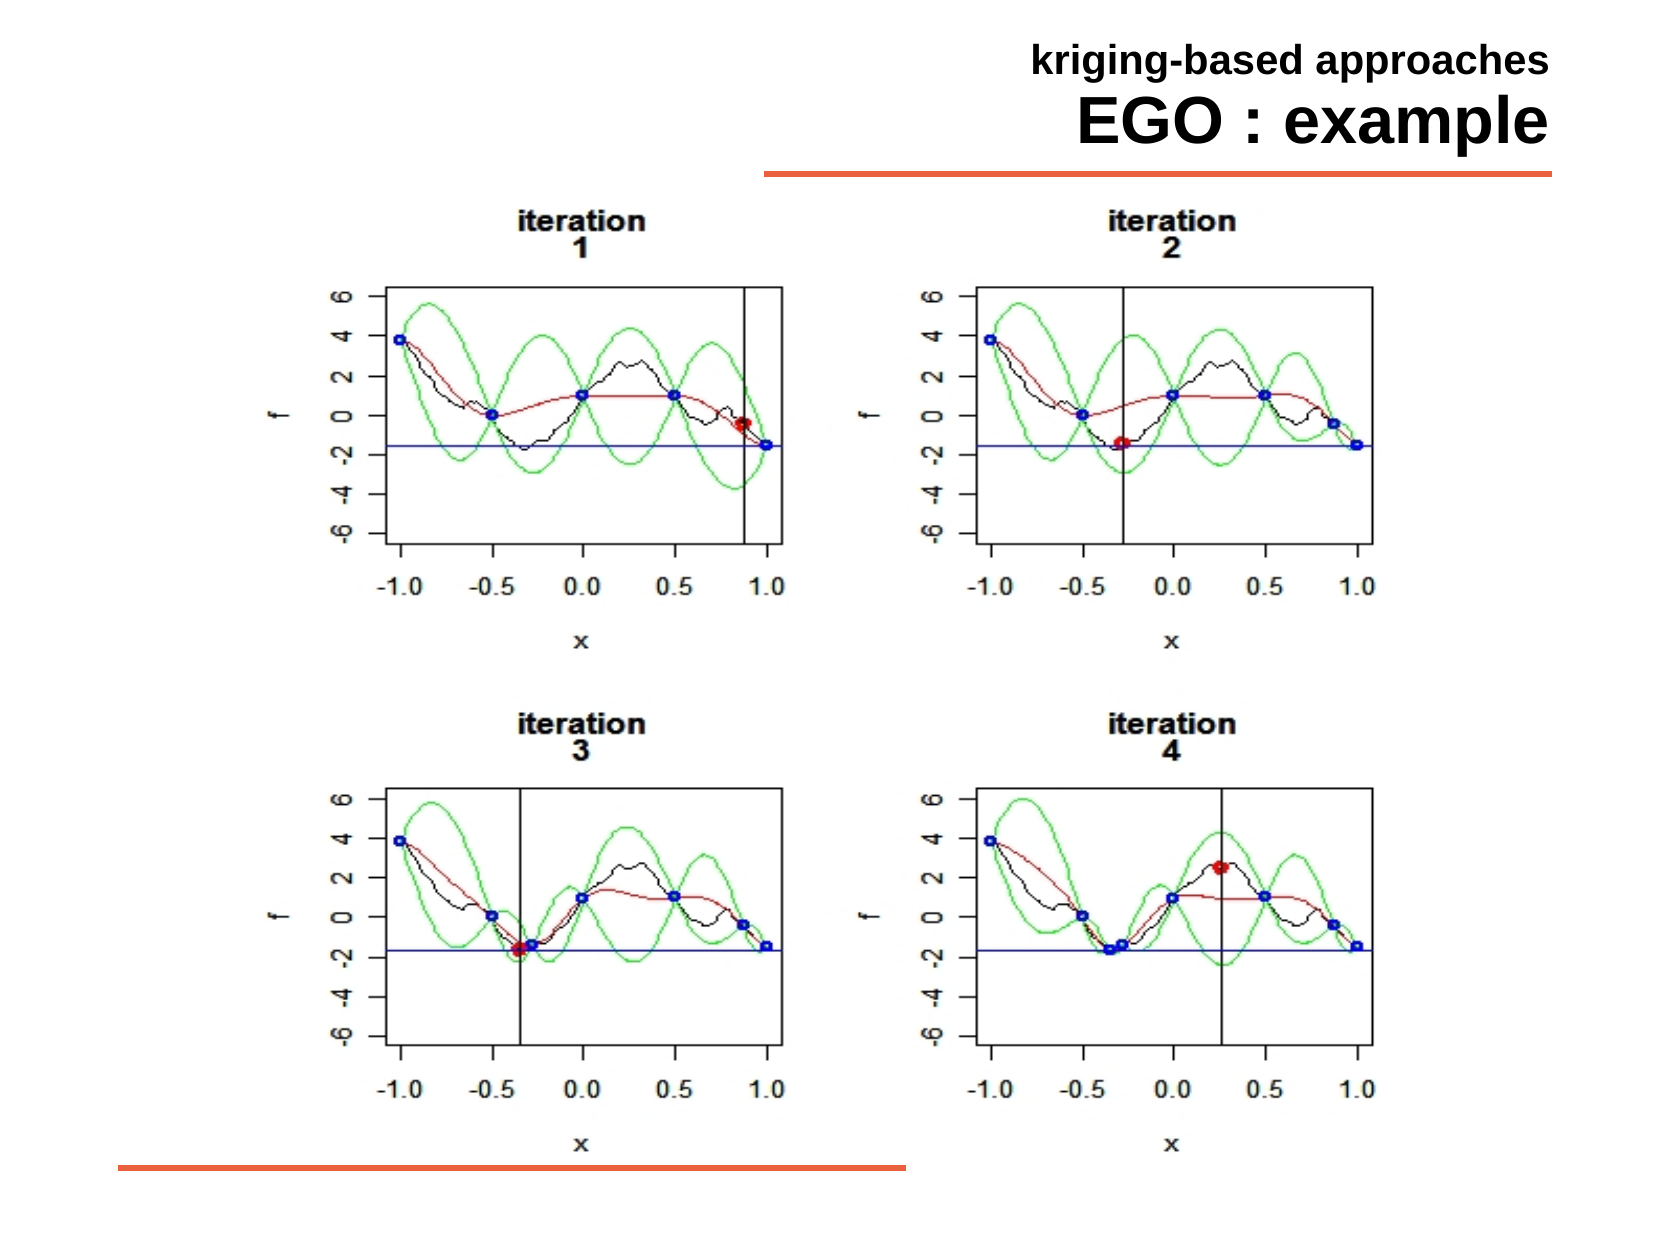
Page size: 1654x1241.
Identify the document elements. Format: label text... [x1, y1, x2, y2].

text_box kriging-based approaches EGO : example [737, 29, 1565, 241]
picture [258, 178, 1439, 1182]
